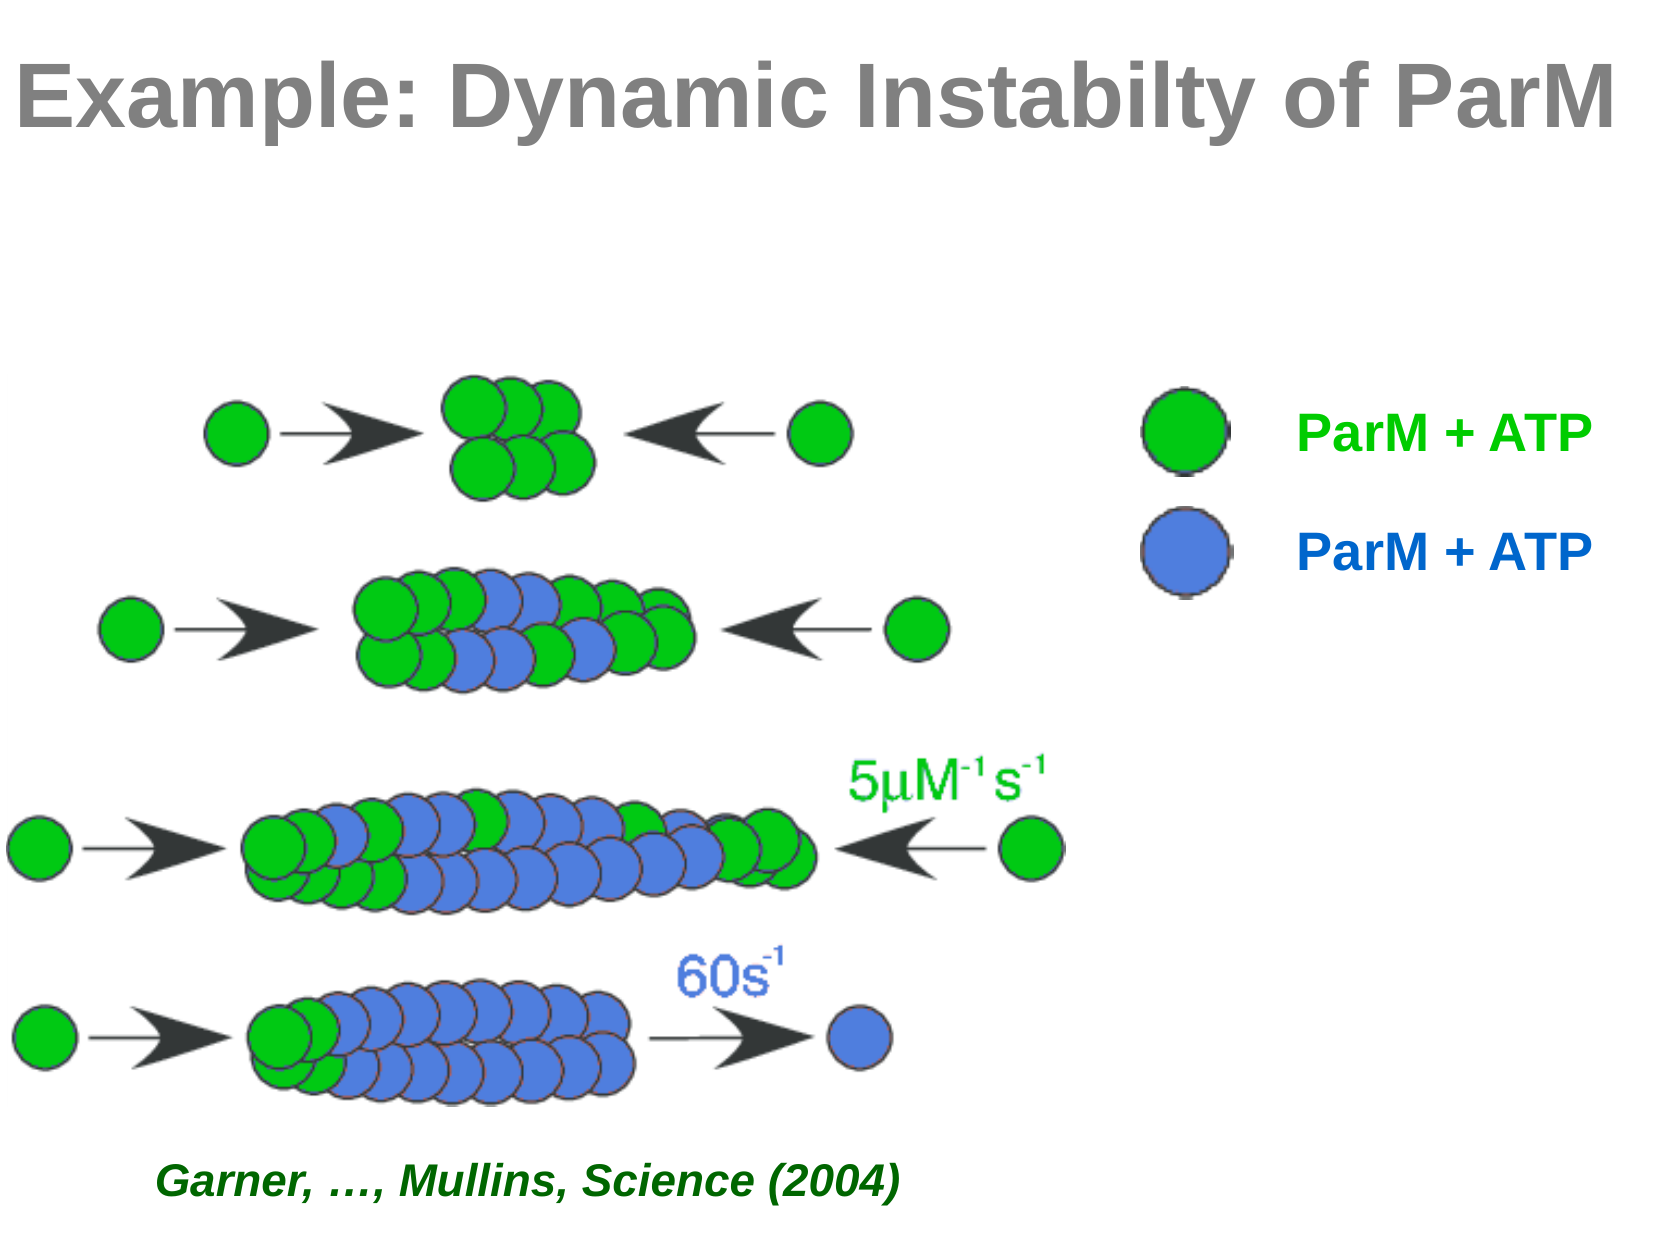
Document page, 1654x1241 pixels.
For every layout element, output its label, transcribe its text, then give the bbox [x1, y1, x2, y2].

text_box ParM + ATP [1257, 393, 1633, 474]
text_box Garner, …, Mullins, Science (2004) [0, 1120, 1066, 1241]
picture [1140, 386, 1231, 477]
text_box ParM + ATP [1257, 511, 1633, 592]
title Example: Dynamic Instabilty of ParM [0, 0, 1636, 193]
picture [1140, 506, 1234, 601]
picture [6, 374, 1066, 1108]
